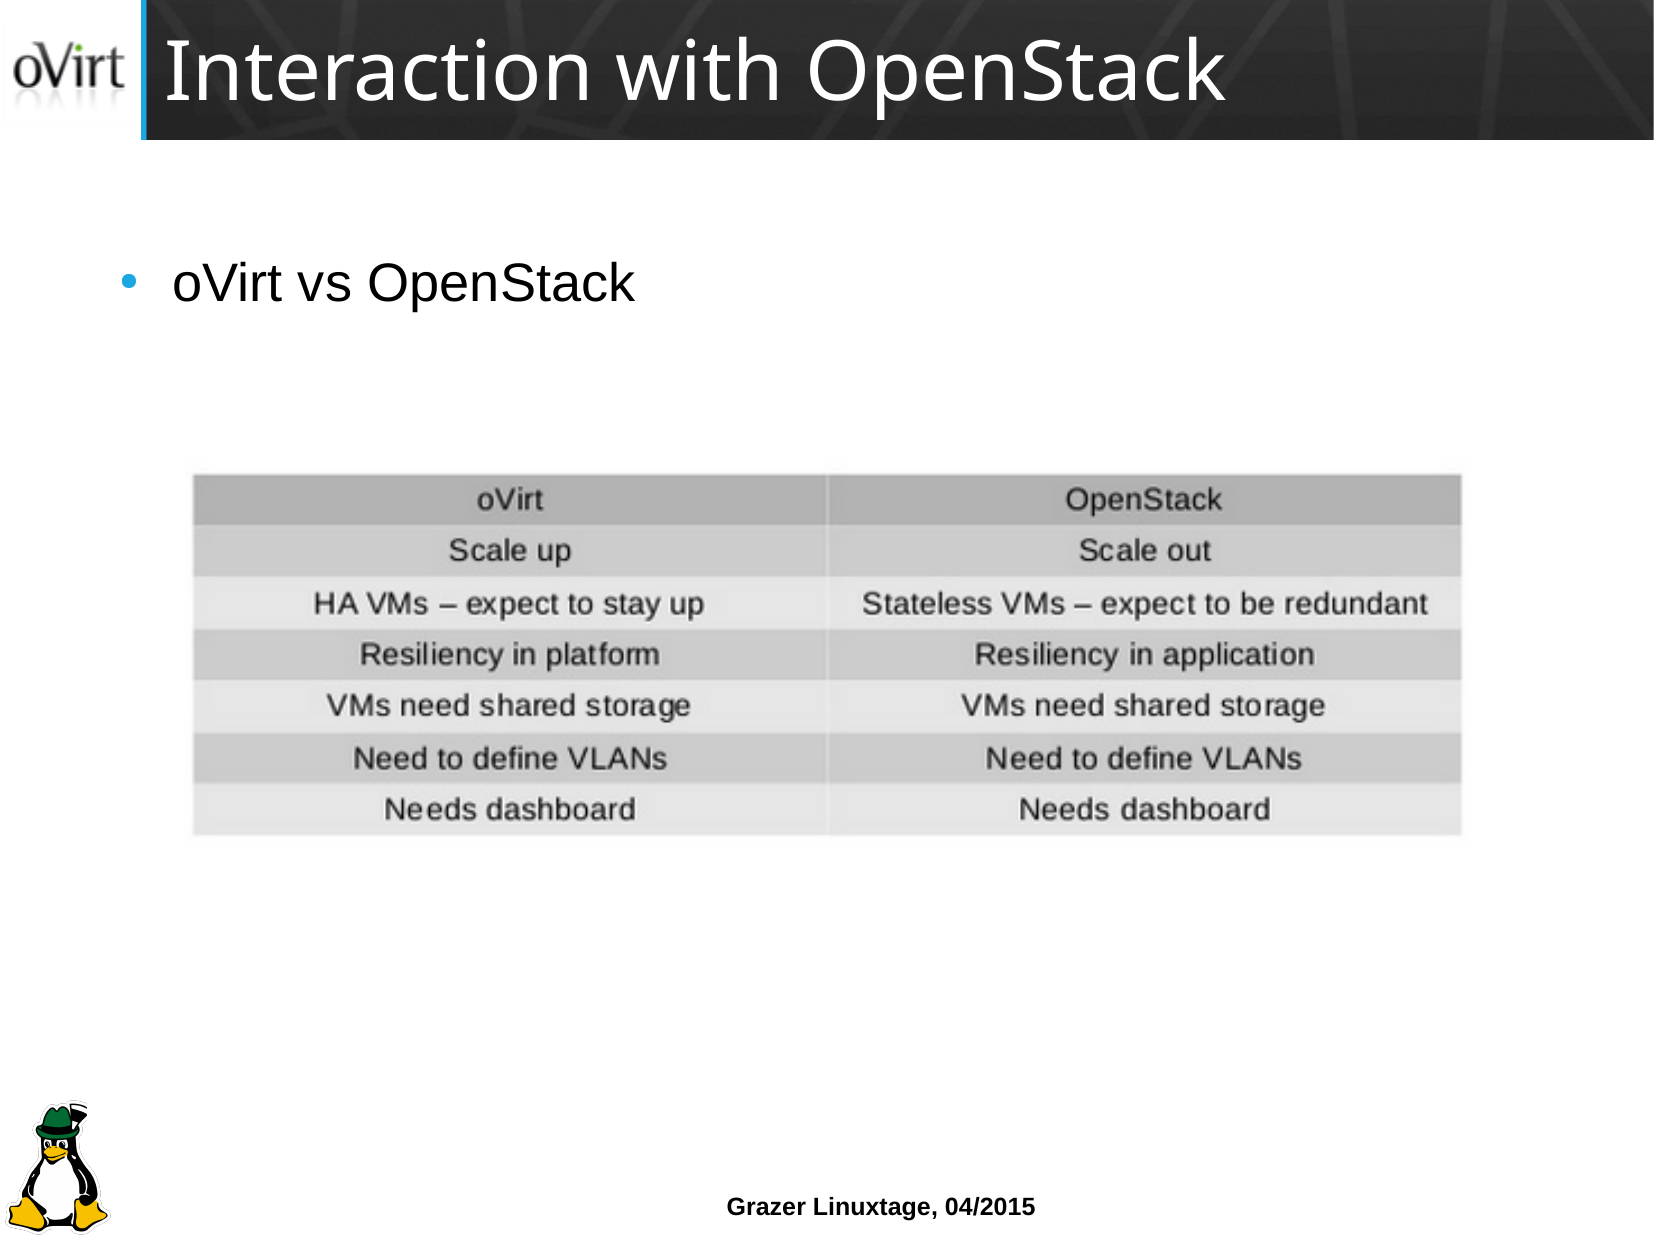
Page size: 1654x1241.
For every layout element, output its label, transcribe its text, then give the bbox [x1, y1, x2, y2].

text_box oVirt vs OpenStack [86, 244, 1576, 1126]
picture [180, 458, 1481, 849]
picture [0, 0, 1654, 140]
picture [5, 1100, 111, 1235]
title Interaction with OpenStack [164, 18, 1653, 119]
